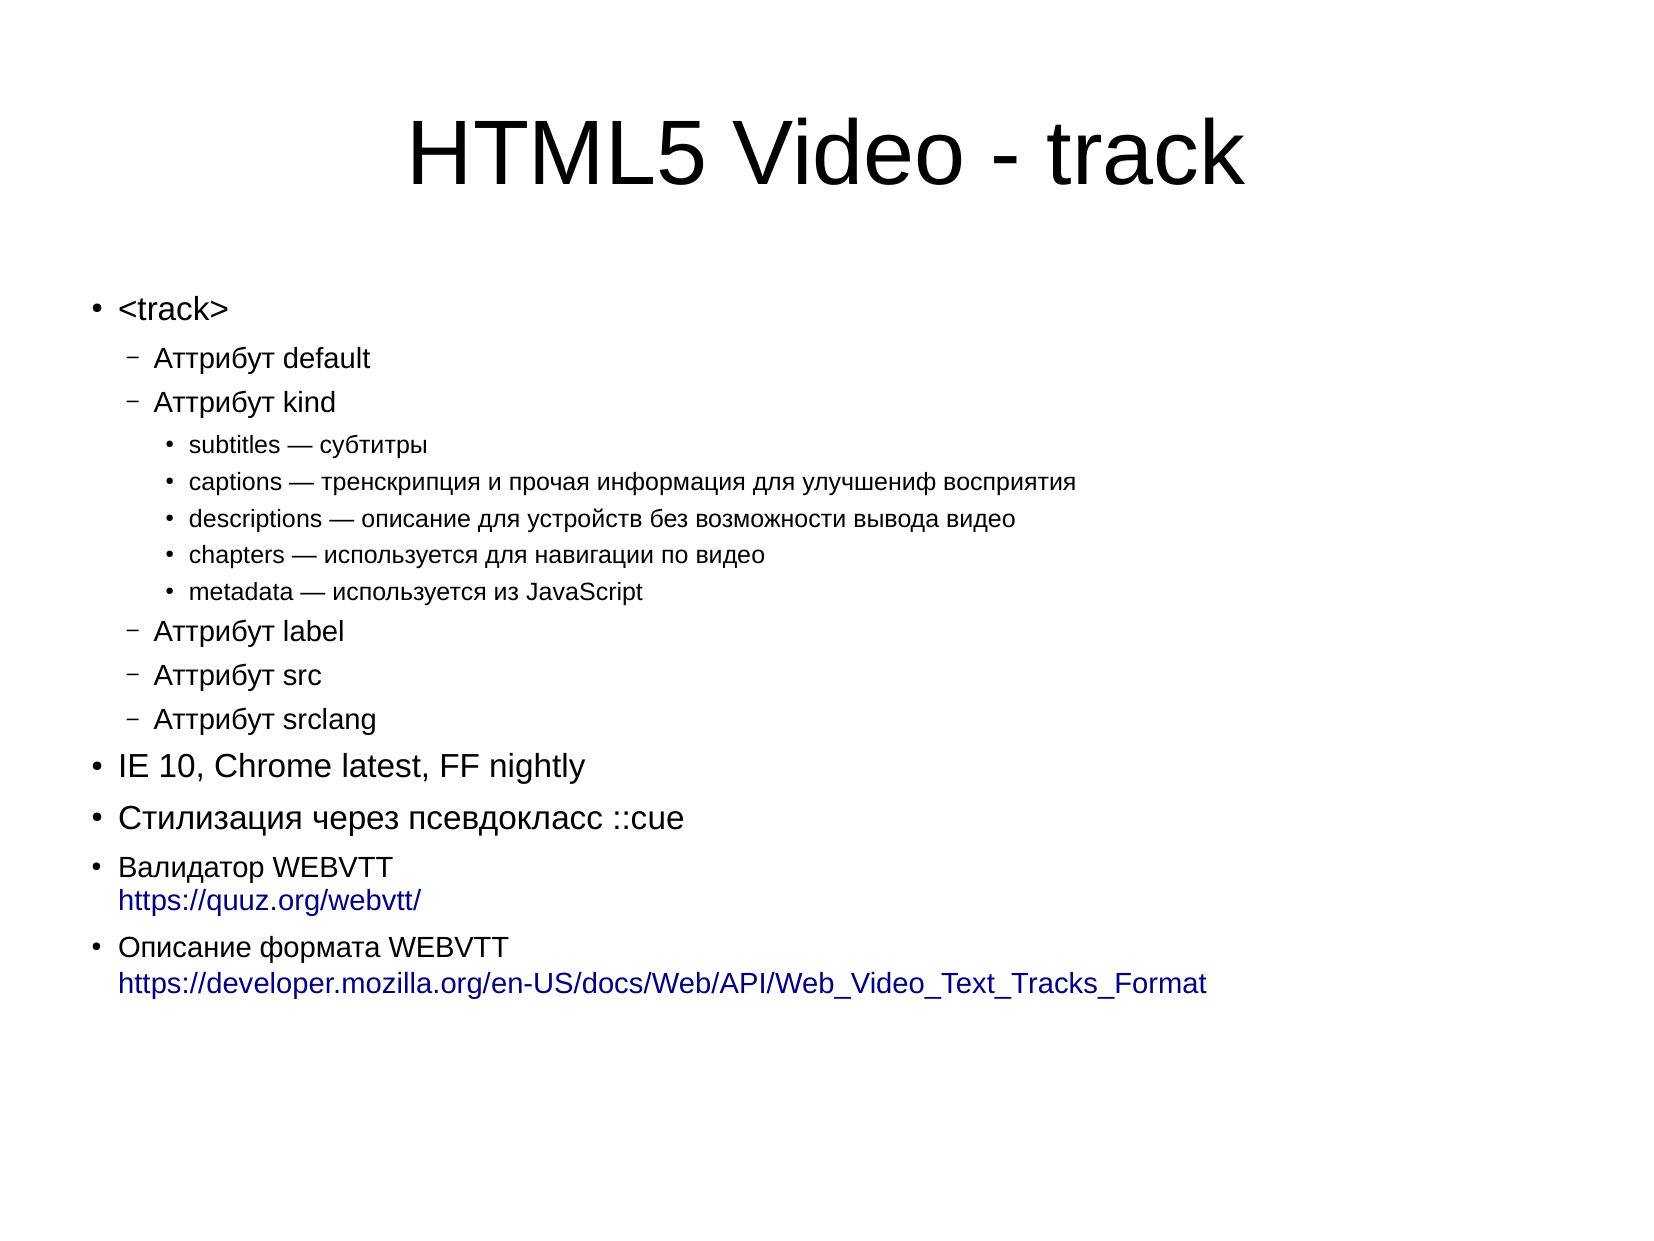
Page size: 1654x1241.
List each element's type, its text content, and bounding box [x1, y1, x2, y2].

title HTML5 Video - track [82, 49, 1571, 257]
list <track> Аттрибут default Аттрибут kind subtitles — субтитры captions — тренскрипция и прочая информация для улучшениф восприятия descriptions — описание для устройств без возможности вывода видео chapters — используется для навигации по видео metadata — используется из JavaScript Аттрибут label Аттрибут src Аттрибут srclang IE 10, Chrome latest, FF nightly Стилизация через псевдокласс ::cue Валидатор WEBVTT https://quuz.org/webvtt/ Описание формата WEBVTT https://developer.mozilla.org/en-US/docs/Web/API/Web_Video_Text_Tracks_Format [82, 290, 1571, 1010]
